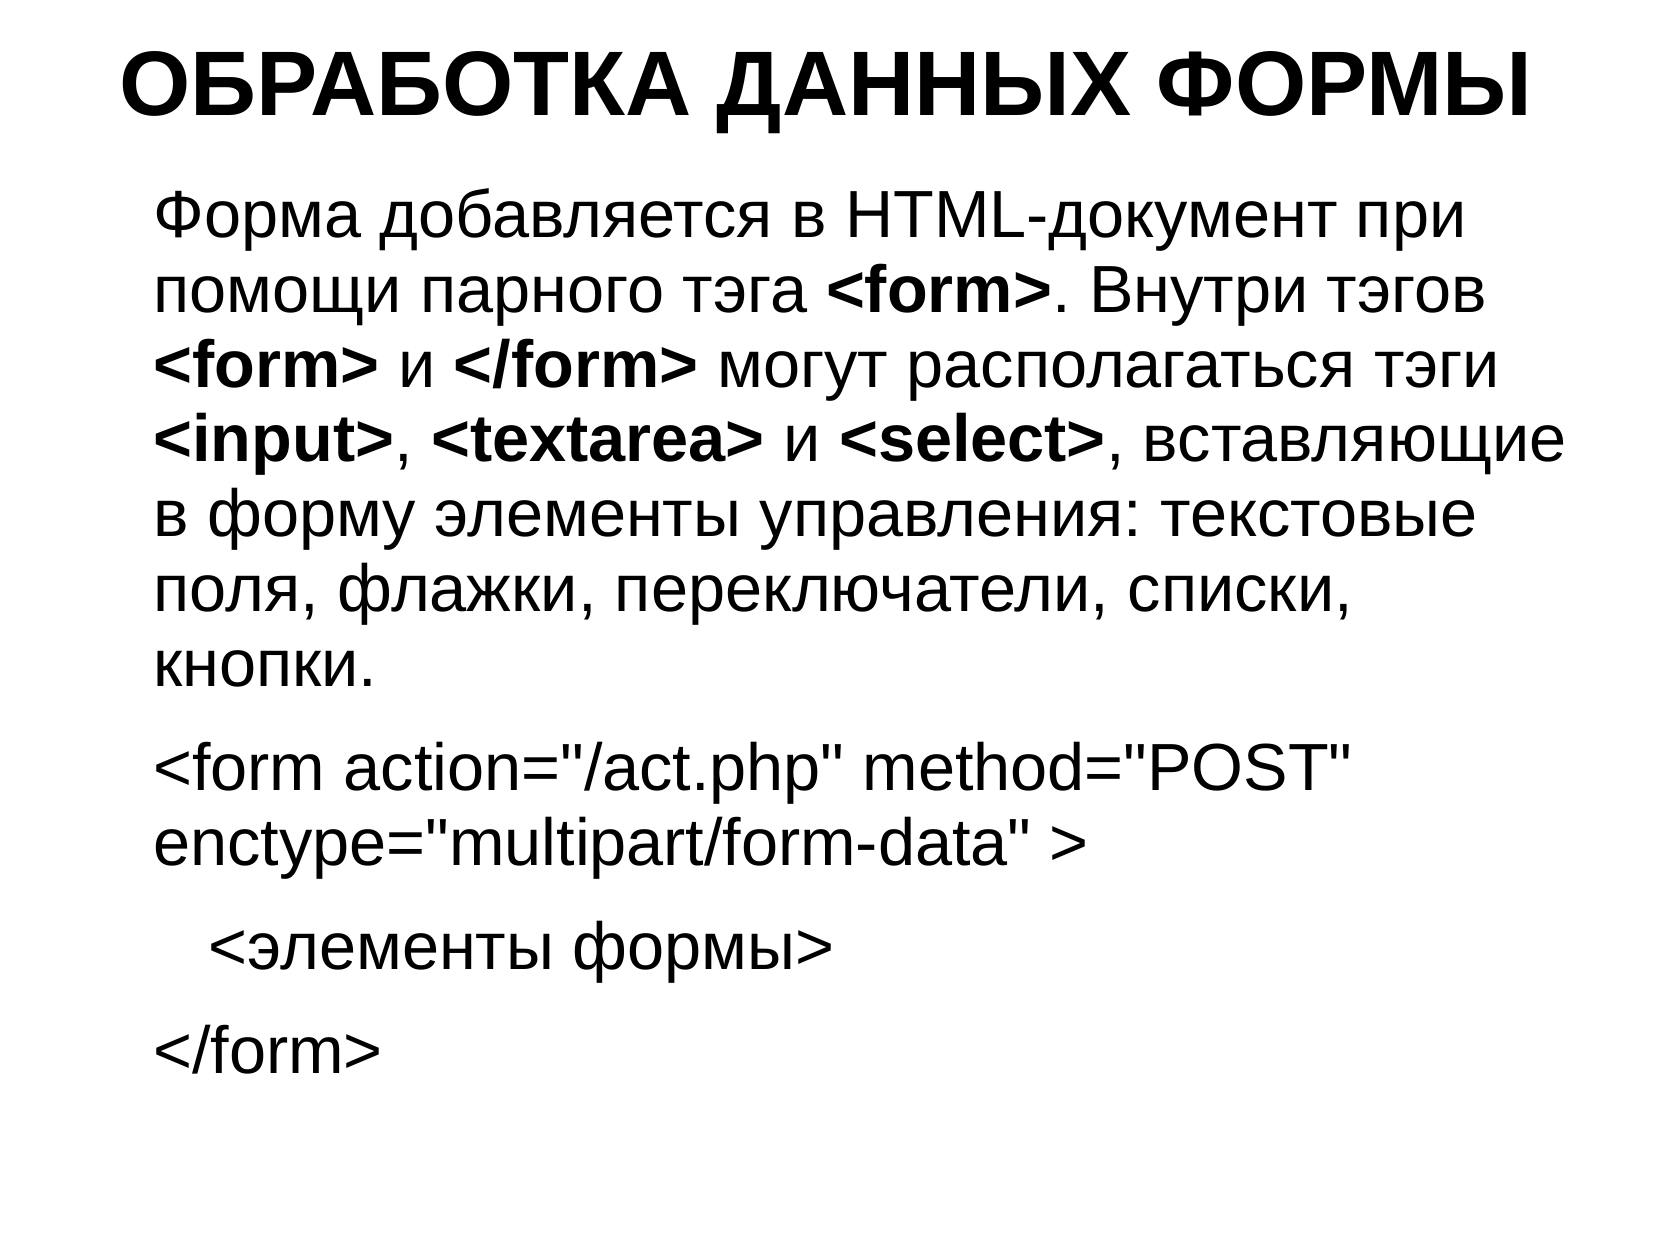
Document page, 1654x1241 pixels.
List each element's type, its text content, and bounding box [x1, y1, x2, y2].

title ОБРАБОТКА ДАННЫХ ФОРМЫ [82, 19, 1571, 148]
list Форма добавляется в HTML-документ при помощи парного тэга <form>. Внутри тэгов <form> и </form> могут располагаться тэги <input>, <textarea> и <select>, вставляющие в форму элементы управления: текстовые поля, флажки, переключатели, списки, кнопки. <form action="/act.php" method="POST" enctype="multipart/form-data" > <элементы формы> </form> [82, 177, 1571, 1109]
